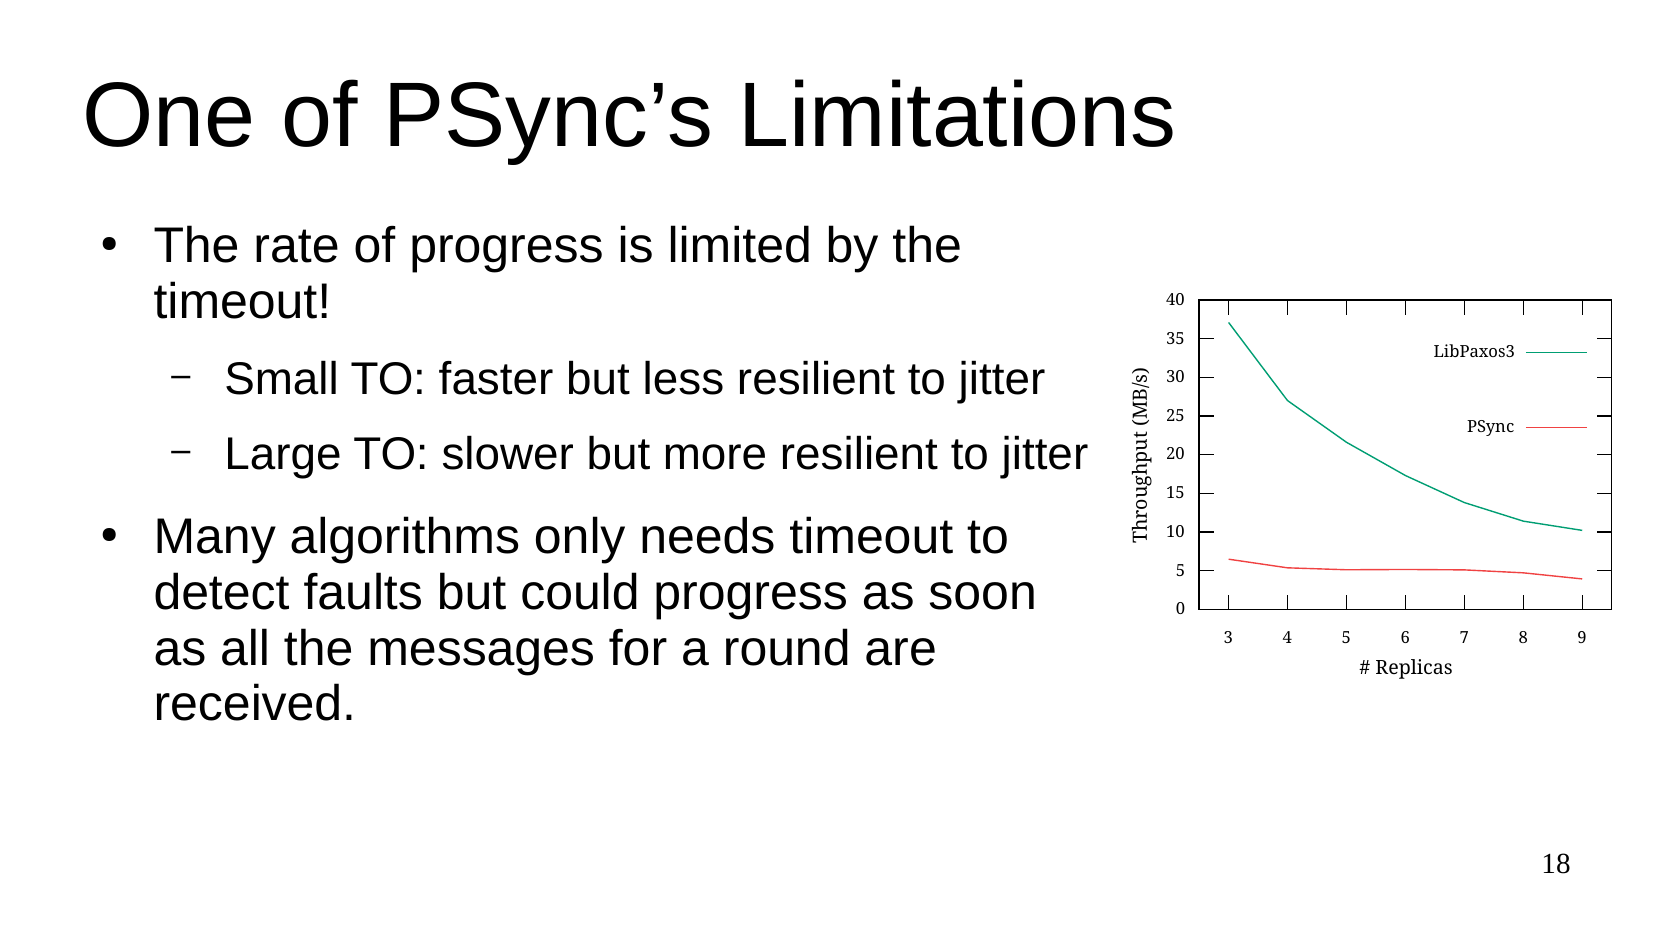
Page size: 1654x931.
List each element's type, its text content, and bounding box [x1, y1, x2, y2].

picture [1095, 270, 1654, 689]
title One of PSync’s Limitations [82, 37, 1571, 193]
list The rate of progress is limited by the timeout! Small TO: faster but less resilient to jitter Large TO: slower but more resilient to jitter Many algorithms only needs timeout to detect faults but could progress as soon as all the messages for a round are received. [82, 217, 1096, 758]
